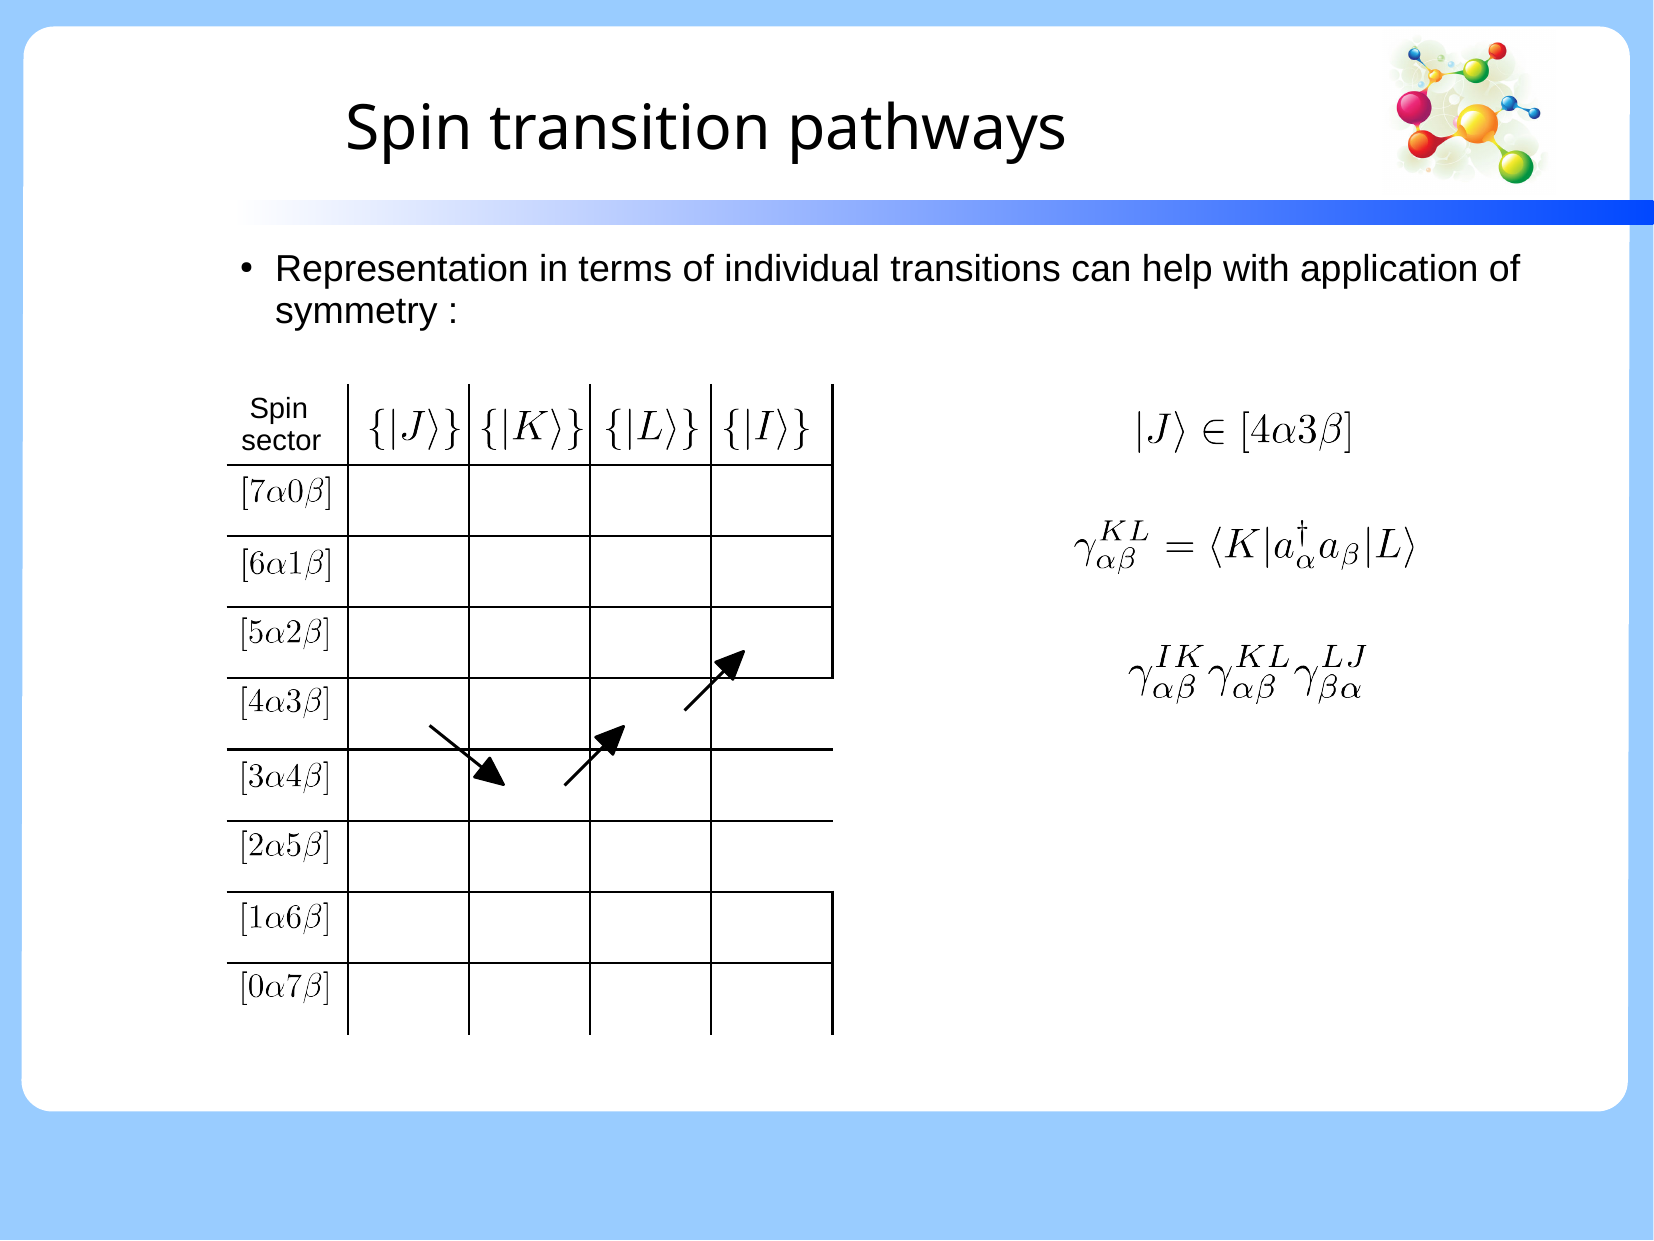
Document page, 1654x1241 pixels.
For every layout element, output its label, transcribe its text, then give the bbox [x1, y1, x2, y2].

table_header [470, 384, 589, 464]
picture [243, 548, 330, 582]
table_header [712, 384, 831, 464]
picture [481, 408, 583, 450]
picture [243, 476, 330, 510]
table_cell [227, 608, 347, 677]
table_cell [349, 893, 468, 962]
table_cell [349, 537, 468, 606]
table_cell [227, 466, 347, 535]
table_cell [591, 964, 710, 1035]
table_cell [712, 466, 831, 535]
picture [1138, 410, 1351, 453]
table_cell [349, 679, 468, 748]
table_header Spin sector [227, 384, 347, 464]
table_cell [591, 893, 710, 962]
table_cell [349, 822, 468, 891]
picture [1128, 644, 1367, 704]
table_cell [227, 893, 347, 962]
table_cell [712, 822, 833, 891]
table_header [349, 384, 468, 464]
table_cell [349, 964, 468, 1035]
picture [723, 408, 809, 450]
table_cell [591, 679, 710, 748]
table_cell [227, 537, 347, 606]
title Spin transition pathways [82, 49, 1332, 201]
table_cell [591, 608, 710, 677]
text_box Representation in terms of individual transitions can help with application of symmetry : [225, 240, 1571, 339]
table_cell [227, 751, 347, 820]
table_header [591, 384, 710, 464]
table_cell [470, 466, 589, 535]
table_cell [349, 466, 468, 535]
table_cell [712, 679, 833, 748]
table_cell [470, 537, 589, 606]
list [82, 230, 1571, 1022]
picture [1074, 520, 1414, 575]
table_cell [712, 537, 831, 606]
table_cell [227, 964, 347, 1035]
picture [242, 617, 328, 651]
table_cell [470, 893, 589, 962]
table_cell [591, 466, 710, 535]
table_cell [591, 822, 710, 891]
picture [369, 408, 460, 450]
table_cell [349, 751, 468, 820]
table_cell [227, 822, 347, 891]
picture [1382, 29, 1556, 195]
table_cell [712, 893, 831, 962]
table_cell [591, 751, 710, 820]
table_cell [470, 964, 589, 1035]
table_cell [712, 964, 831, 1035]
table_cell [470, 822, 589, 891]
table_cell [712, 608, 831, 677]
picture [242, 971, 328, 1005]
picture [242, 761, 328, 795]
picture [605, 408, 698, 450]
table_cell [470, 751, 589, 820]
table_cell [712, 751, 833, 820]
table_cell [470, 608, 589, 677]
table_cell [470, 679, 589, 748]
table_cell [349, 608, 468, 677]
picture [242, 830, 328, 864]
table_cell [591, 537, 710, 606]
picture [242, 902, 328, 936]
table_cell [227, 679, 347, 748]
picture [242, 686, 328, 720]
